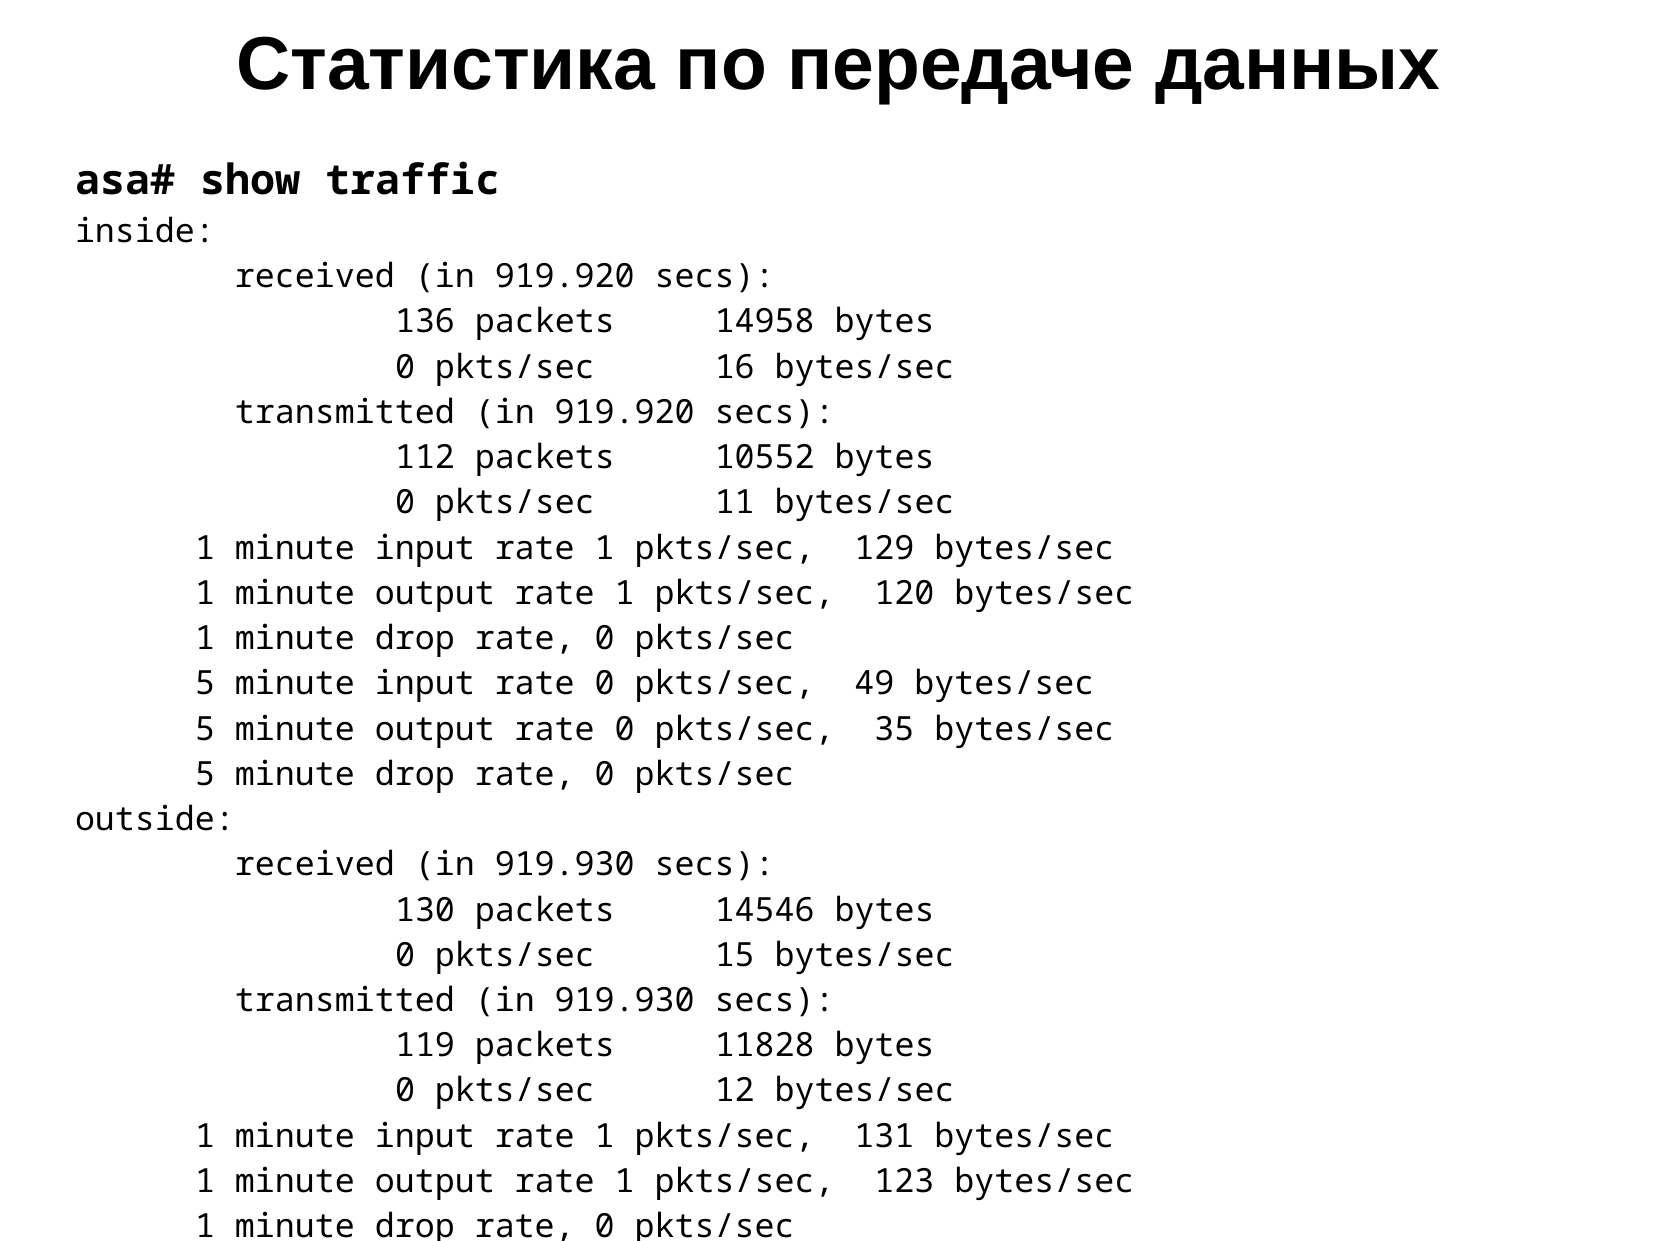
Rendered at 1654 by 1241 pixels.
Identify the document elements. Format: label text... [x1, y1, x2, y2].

text_box Статистика по передаче данных [64, 37, 1613, 113]
list asa# show traffic inside: received (in 919.920 secs): 136 packets 14958 bytes 0 pkts/sec 16 bytes/sec transmitted (in 919.920 secs): 112 packets 10552 bytes 0 pkts/sec 11 bytes/sec 1 minute input rate 1 pkts/sec, 129 bytes/sec 1 minute output rate 1 pkts/sec, 120 bytes/sec 1 minute drop rate, 0 pkts/sec 5 minute input rate 0 pkts/sec, 49 bytes/sec 5 minute output rate 0 pkts/sec, 35 bytes/sec 5 minute drop rate, 0 pkts/sec outside: received (in 919.930 secs): 130 packets 14546 bytes 0 pkts/sec 15 bytes/sec transmitted (in 919.930 secs): 119 packets 11828 bytes 0 pkts/sec 12 bytes/sec 1 minute input rate 1 pkts/sec, 131 bytes/sec 1 minute output rate 1 pkts/sec, 123 bytes/sec 1 minute drop rate, 0 pkts/sec 5 minute input rate 0 pkts/sec, 48 bytes/sec 5 minute output rate 0 pkts/sec, 39 bytes/sec 5 minute drop rate, 0 pkts/sec [75, 150, 1613, 1163]
